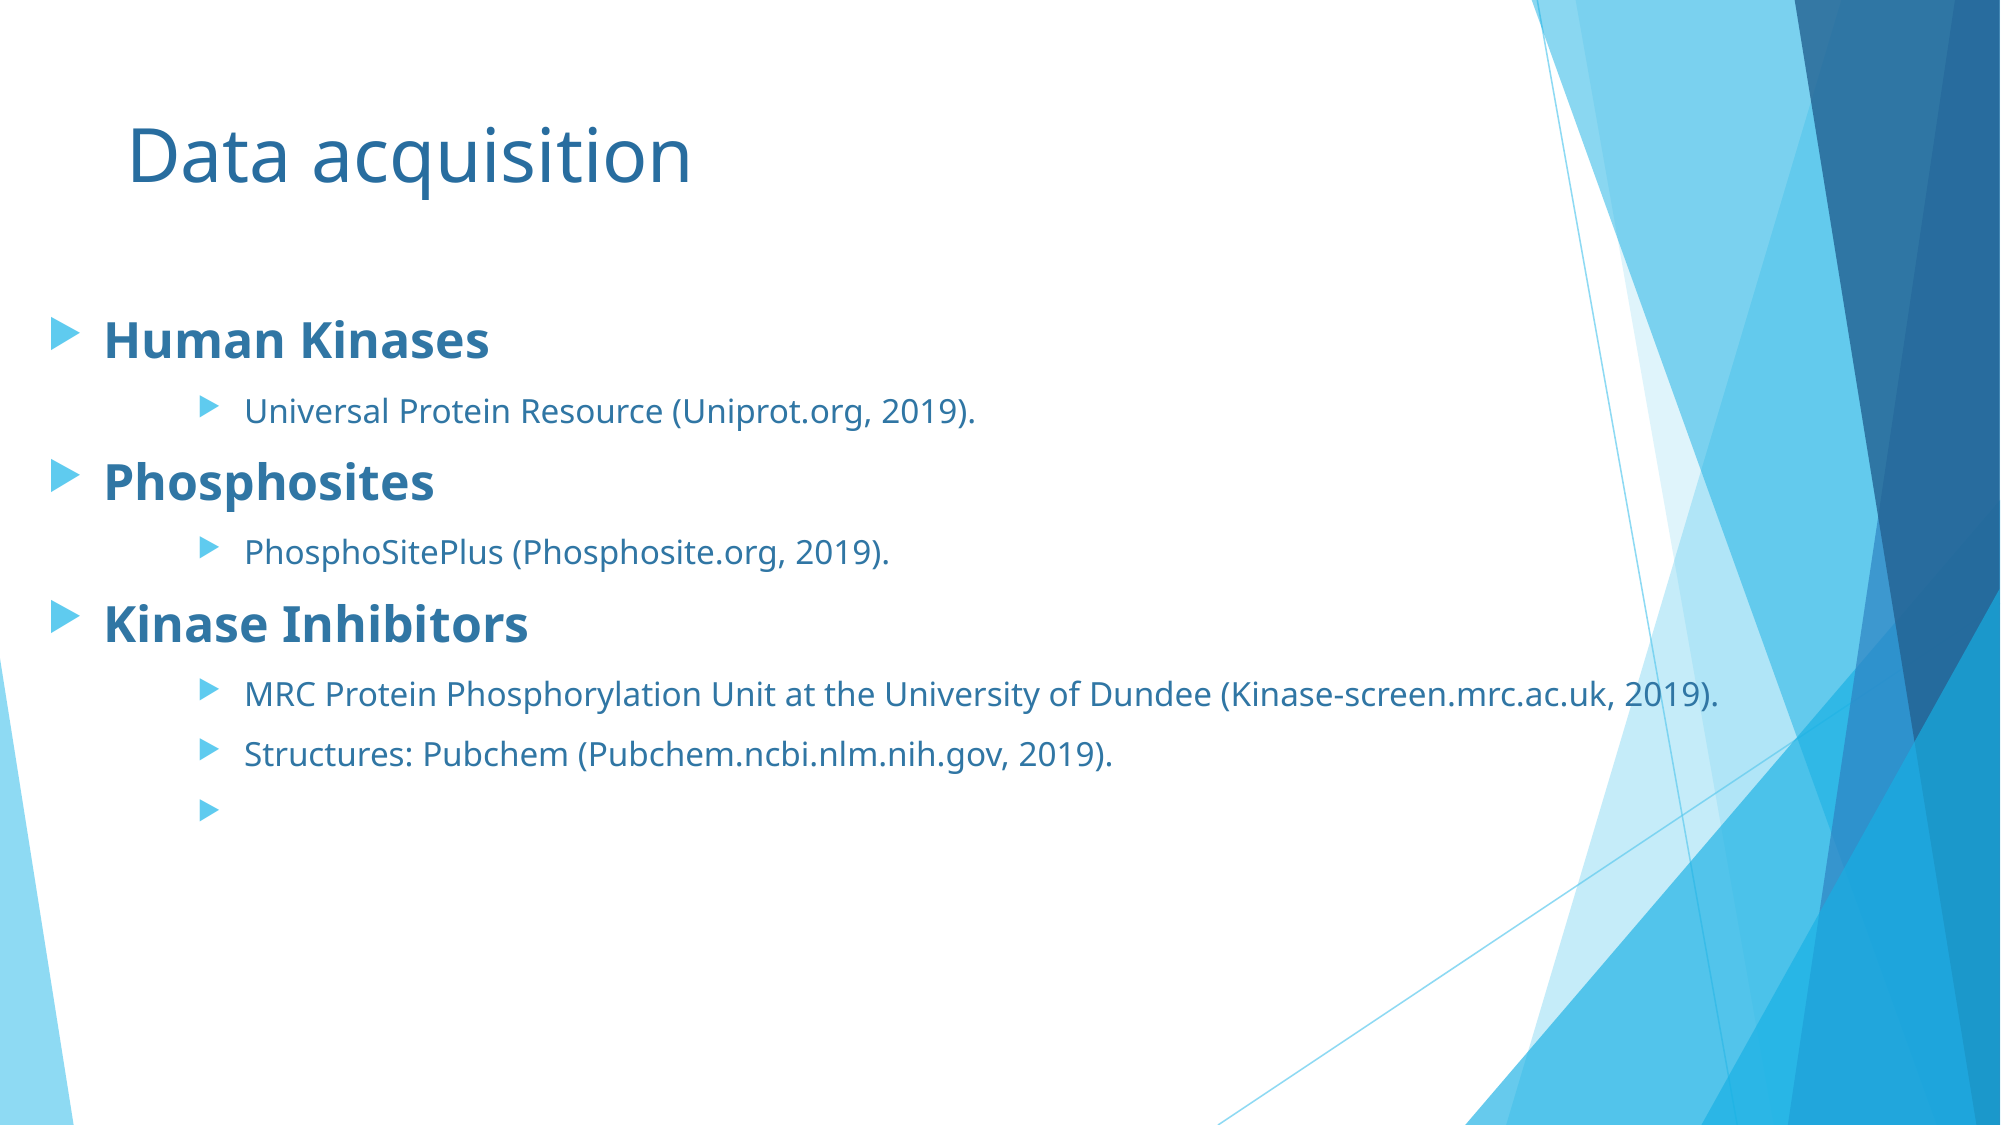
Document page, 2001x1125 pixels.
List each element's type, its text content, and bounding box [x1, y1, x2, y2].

title Data acquisition [111, 99, 1522, 301]
list Human Kinases Universal Protein Resource (Uniprot.org, 2019). Phosphosites PhosphoSitePlus (Phosphosite.org, 2019). Kinase Inhibitors MRC Protein Phosphorylation Unit at the University of Dundee (Kinase-screen.mrc.ac.uk, 2019). Structures: Pubchem (Pubchem.ncbi.nlm.nih.gov, 2019). [32, 301, 1740, 824]
